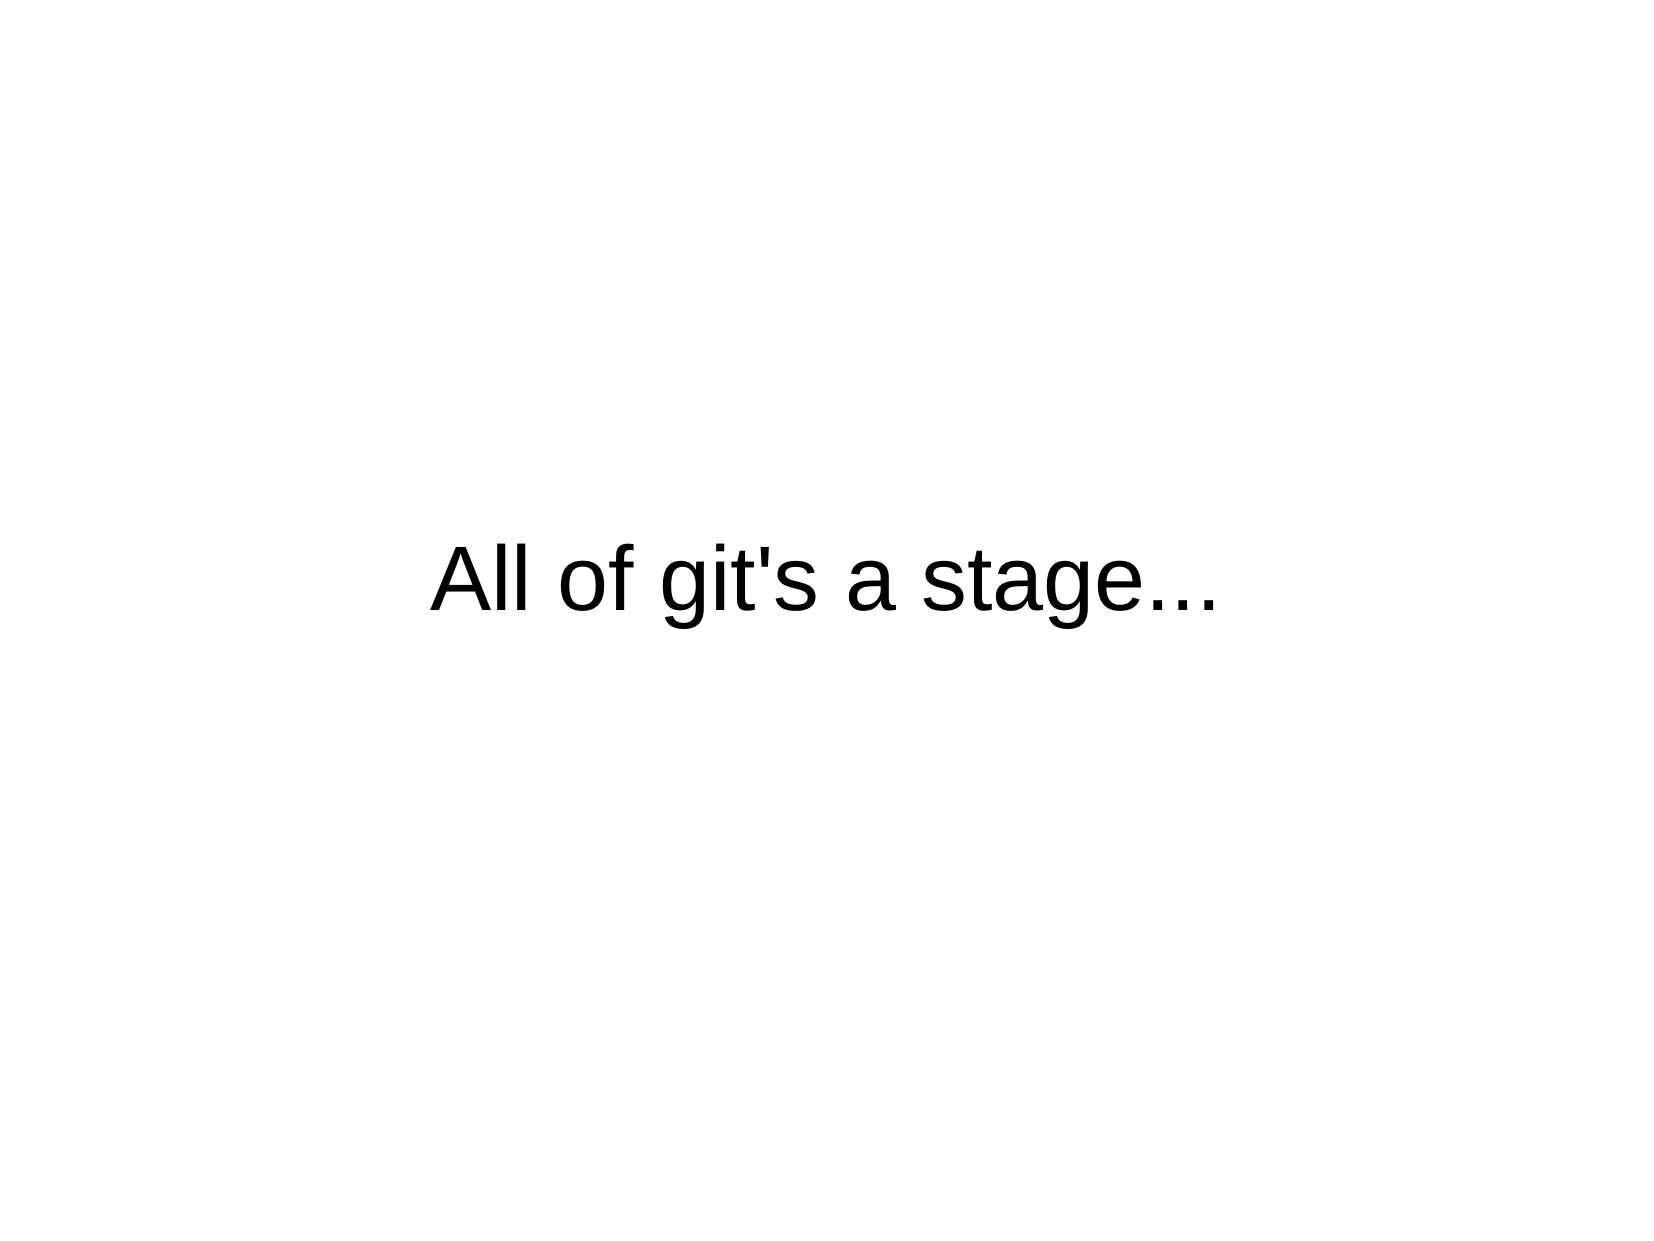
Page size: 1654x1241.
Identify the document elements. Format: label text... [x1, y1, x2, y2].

subtitle All of git's a stage... [82, 49, 1571, 1109]
